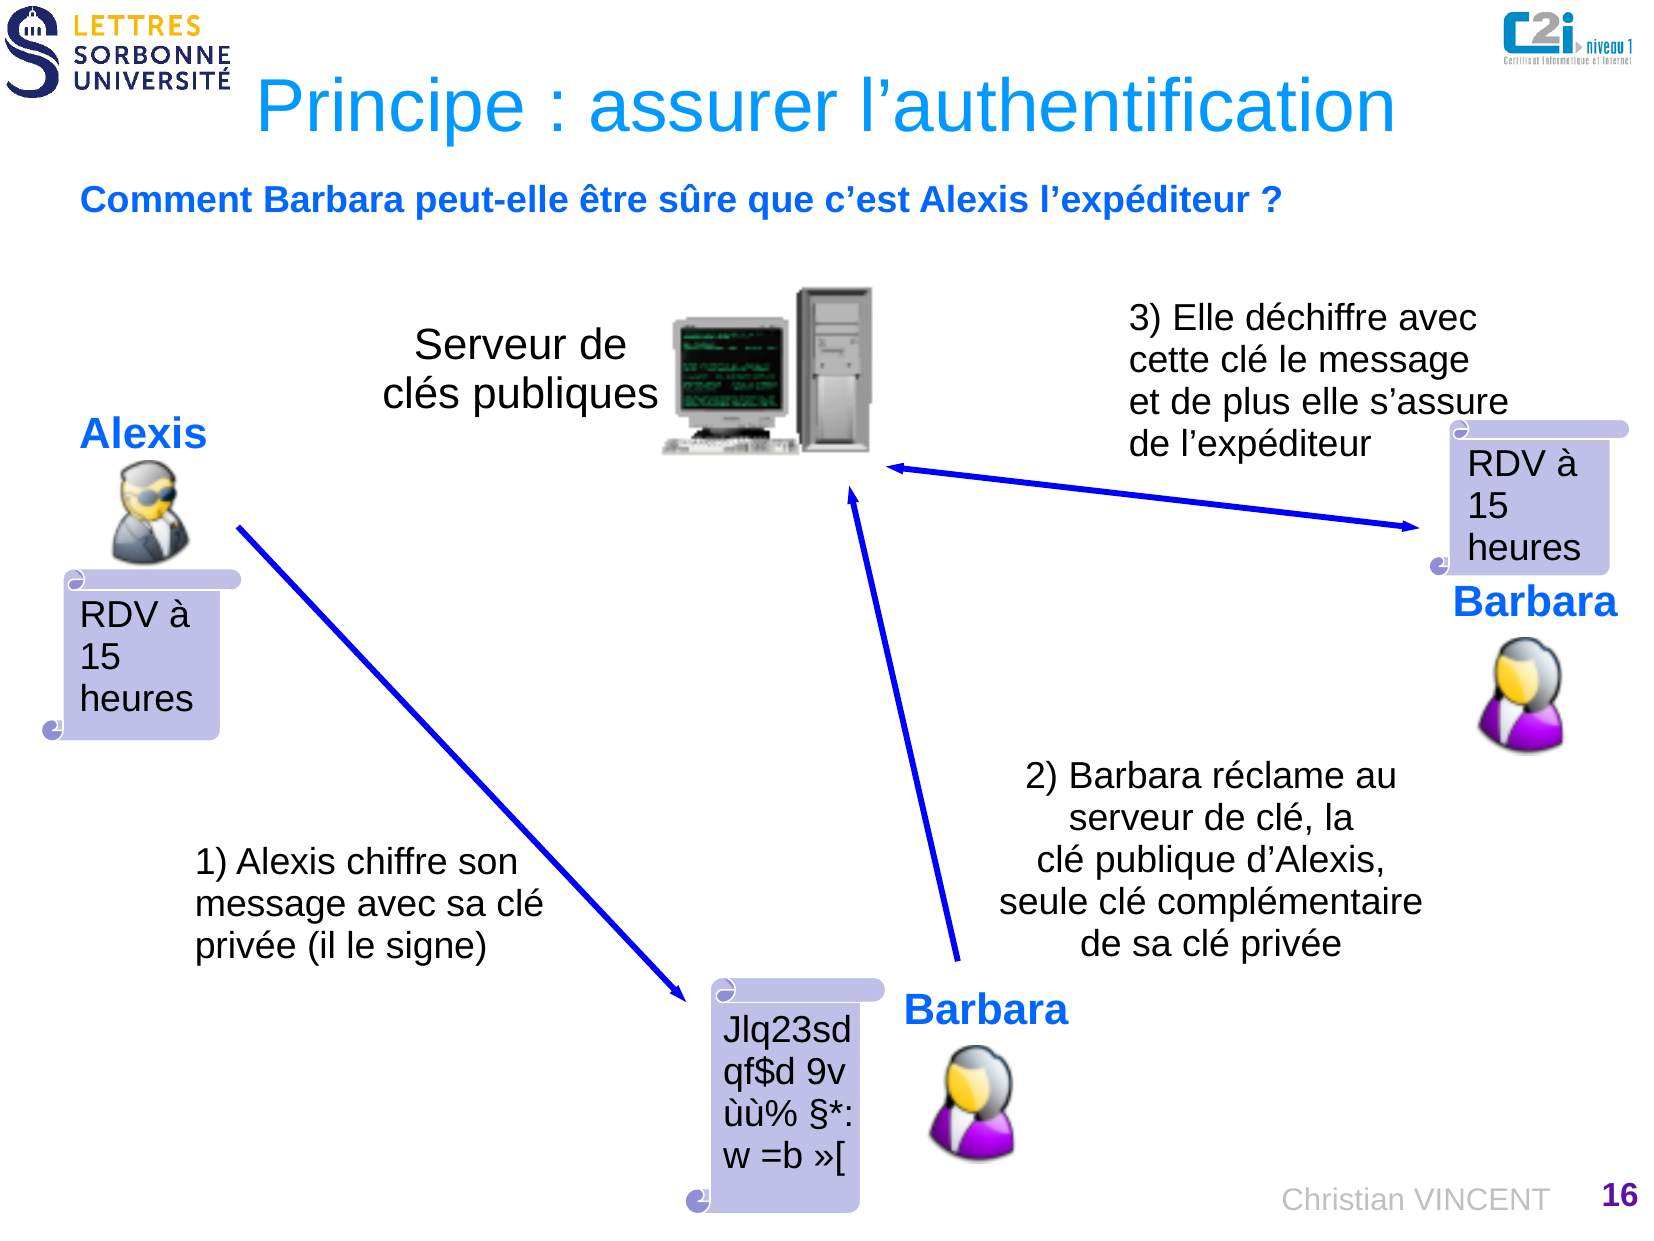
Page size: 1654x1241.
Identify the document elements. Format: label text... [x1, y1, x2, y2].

picture [915, 1045, 1034, 1164]
text_box [1525, 419, 1630, 439]
text_box Jlq23sdqf$d 9v ùù% §*: w =b »[ [708, 1000, 874, 1185]
text_box [710, 977, 886, 1003]
text_box Alexis [64, 401, 223, 466]
picture [94, 460, 213, 579]
text_box Comment Barbara peut-elle être sûre que c’est Alexis l’expéditeur ? [64, 171, 1545, 229]
text_box Serveur de clés publiques [362, 312, 680, 426]
text_box [41, 568, 243, 742]
text_box 1) Alexis chiffre son message avec sa clé privée (il le signe) [180, 832, 567, 987]
text_box [685, 1185, 861, 1214]
text_box 2) Barbara réclame au serveur de clé, la clé publique d’Alexis, seule clé complémentaire de sa clé privée [984, 747, 1438, 972]
picture [5, 6, 82, 98]
picture [652, 253, 889, 472]
title Principe : assurer l’authentification [82, 2, 1571, 210]
text_box Barbara [1437, 569, 1633, 634]
text_box 3) Elle déchiffre avec cette clé le message et de plus elle s’assure de l’expéditeur [1114, 289, 1525, 514]
picture [1571, 5, 1647, 71]
picture [1464, 637, 1583, 756]
text_box [1429, 514, 1452, 576]
text_box RDV à 15 heures [64, 585, 231, 728]
text_box RDV à 15 heures [1452, 435, 1618, 569]
text_box Barbara [888, 977, 1084, 1041]
